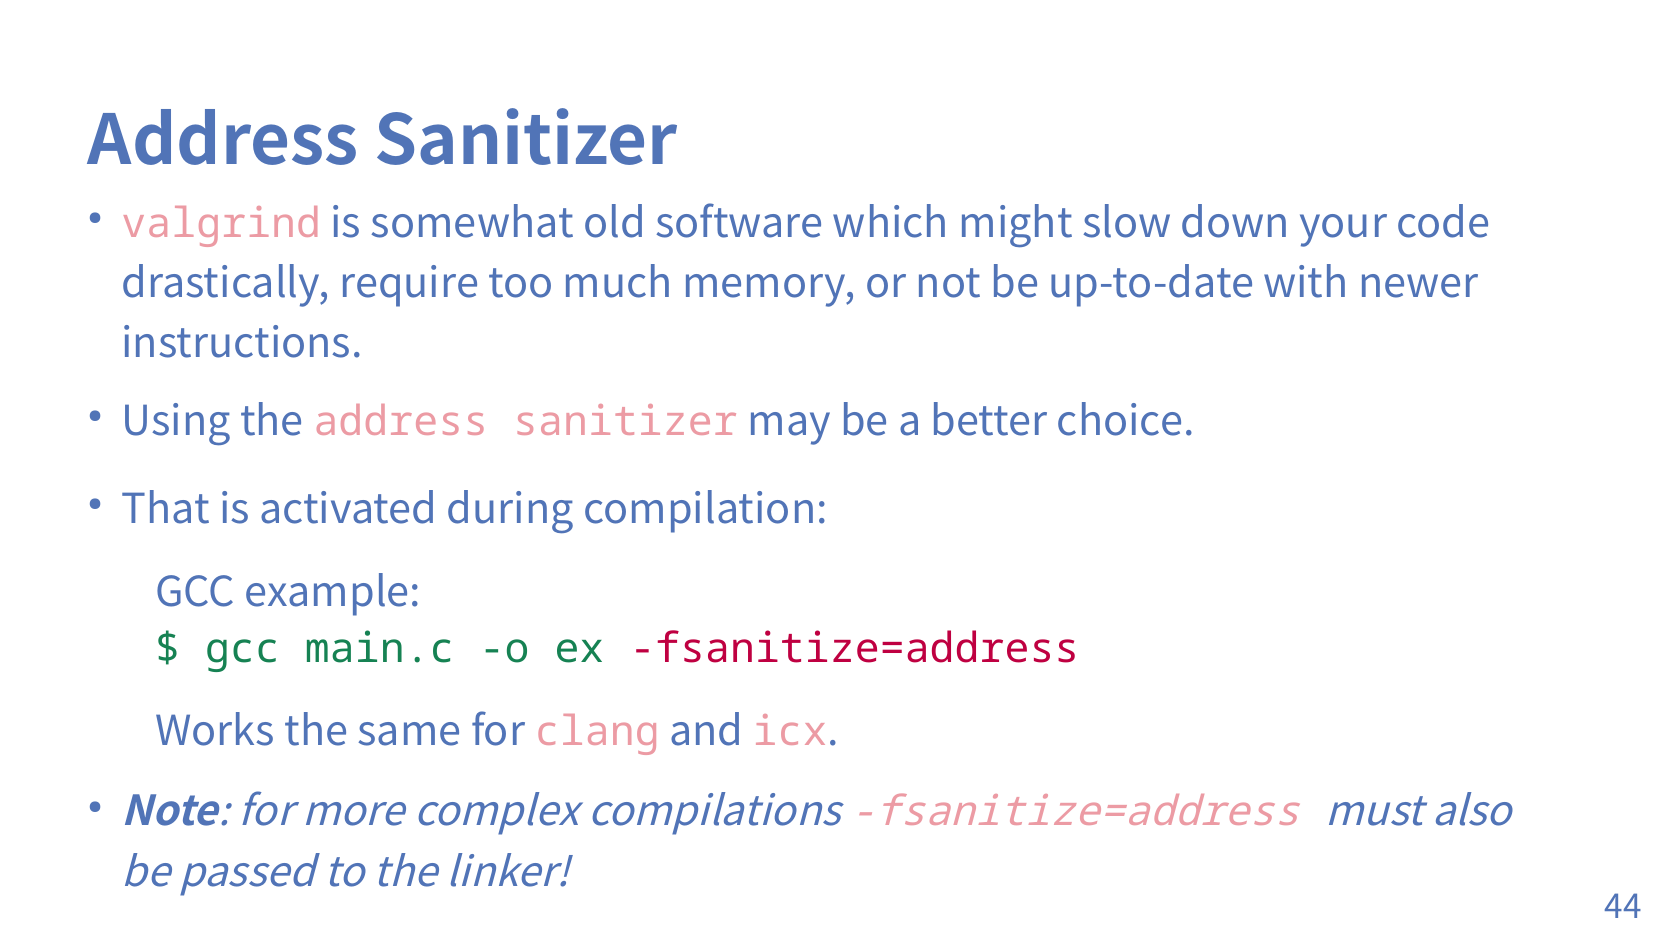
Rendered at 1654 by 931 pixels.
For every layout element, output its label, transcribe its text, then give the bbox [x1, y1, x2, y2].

list valgrind is somewhat old software which might slow down your code drastically, require too much memory, or not be up-to-date with newer instructions. Using the address sanitizer may be a better choice. That is activated during compilation: GCC example: $ gcc main.c -o ex -fsanitize=address Works the same for clang and icx. Note: for more complex compilations -fsanitize=address must also be passed to the linker! [87, 188, 1553, 904]
title Address Sanitizer [87, 93, 1563, 176]
